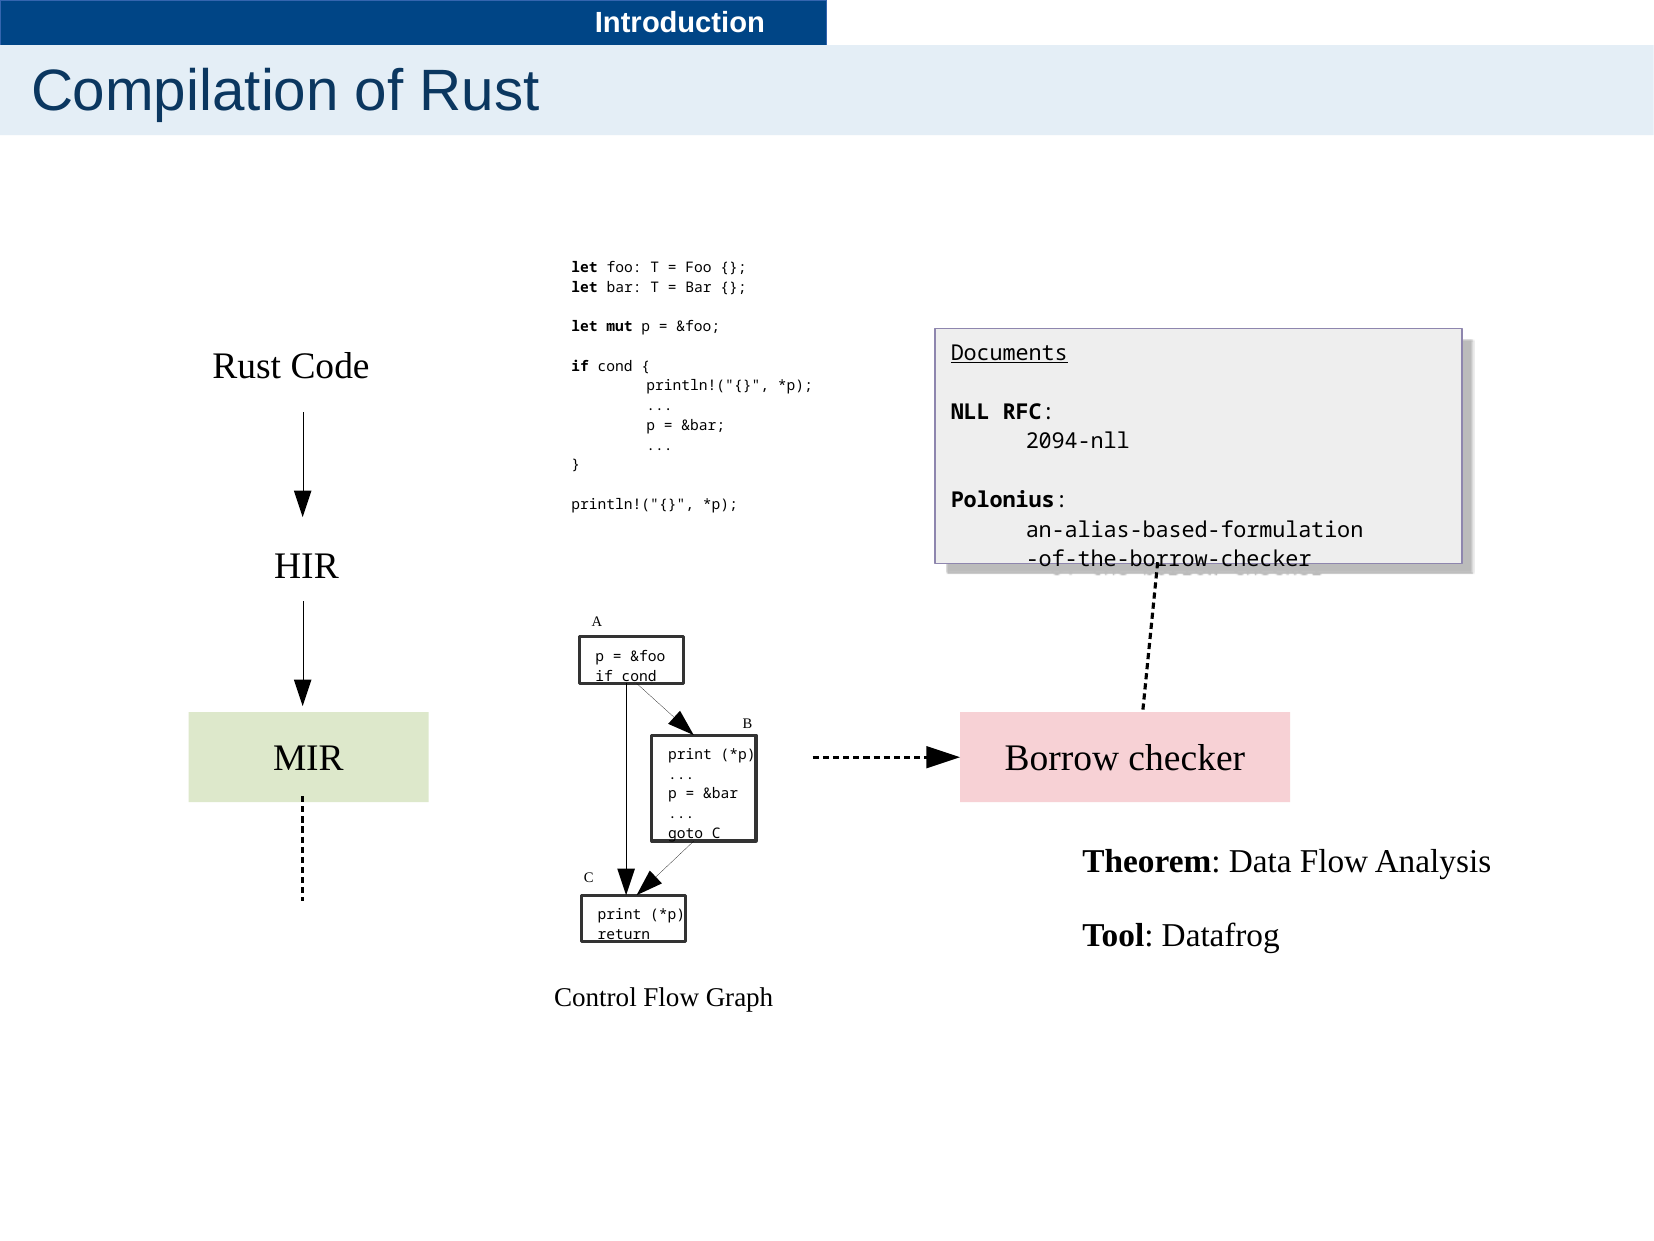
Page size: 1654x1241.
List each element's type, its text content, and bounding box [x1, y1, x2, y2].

text_box Borrow checker [960, 712, 1291, 803]
text_box B [727, 708, 768, 740]
text_box MIR [188, 712, 429, 803]
text_box Documents NLL RFC: 2094-nll Polonius: an-alias-based-formulation -of-the-borrow-checker [935, 328, 1462, 564]
text_box Compilation of Rust [0, 45, 1654, 136]
text_box C [579, 862, 599, 894]
text_box print (*p) ... p = &bar ... goto C [651, 735, 757, 842]
text_box Theorem: Data Flow Analysis Tool: Datafrog [1067, 835, 1538, 963]
text_box p = &foo if cond [579, 636, 684, 684]
text_box Control Flow Graph [539, 974, 894, 1032]
text_box let foo: T = Foo {}; let bar: T = Bar {}; let mut p = &foo; if cond { println!("{}", *p); ... p = &bar; ... } println!("{}", *p); [556, 249, 828, 493]
text_box Rust Code [197, 337, 405, 395]
text_box print (*p) return [581, 895, 686, 942]
title Introduction [0, 0, 766, 45]
text_box HIR [259, 537, 354, 595]
text_box A [576, 606, 618, 638]
